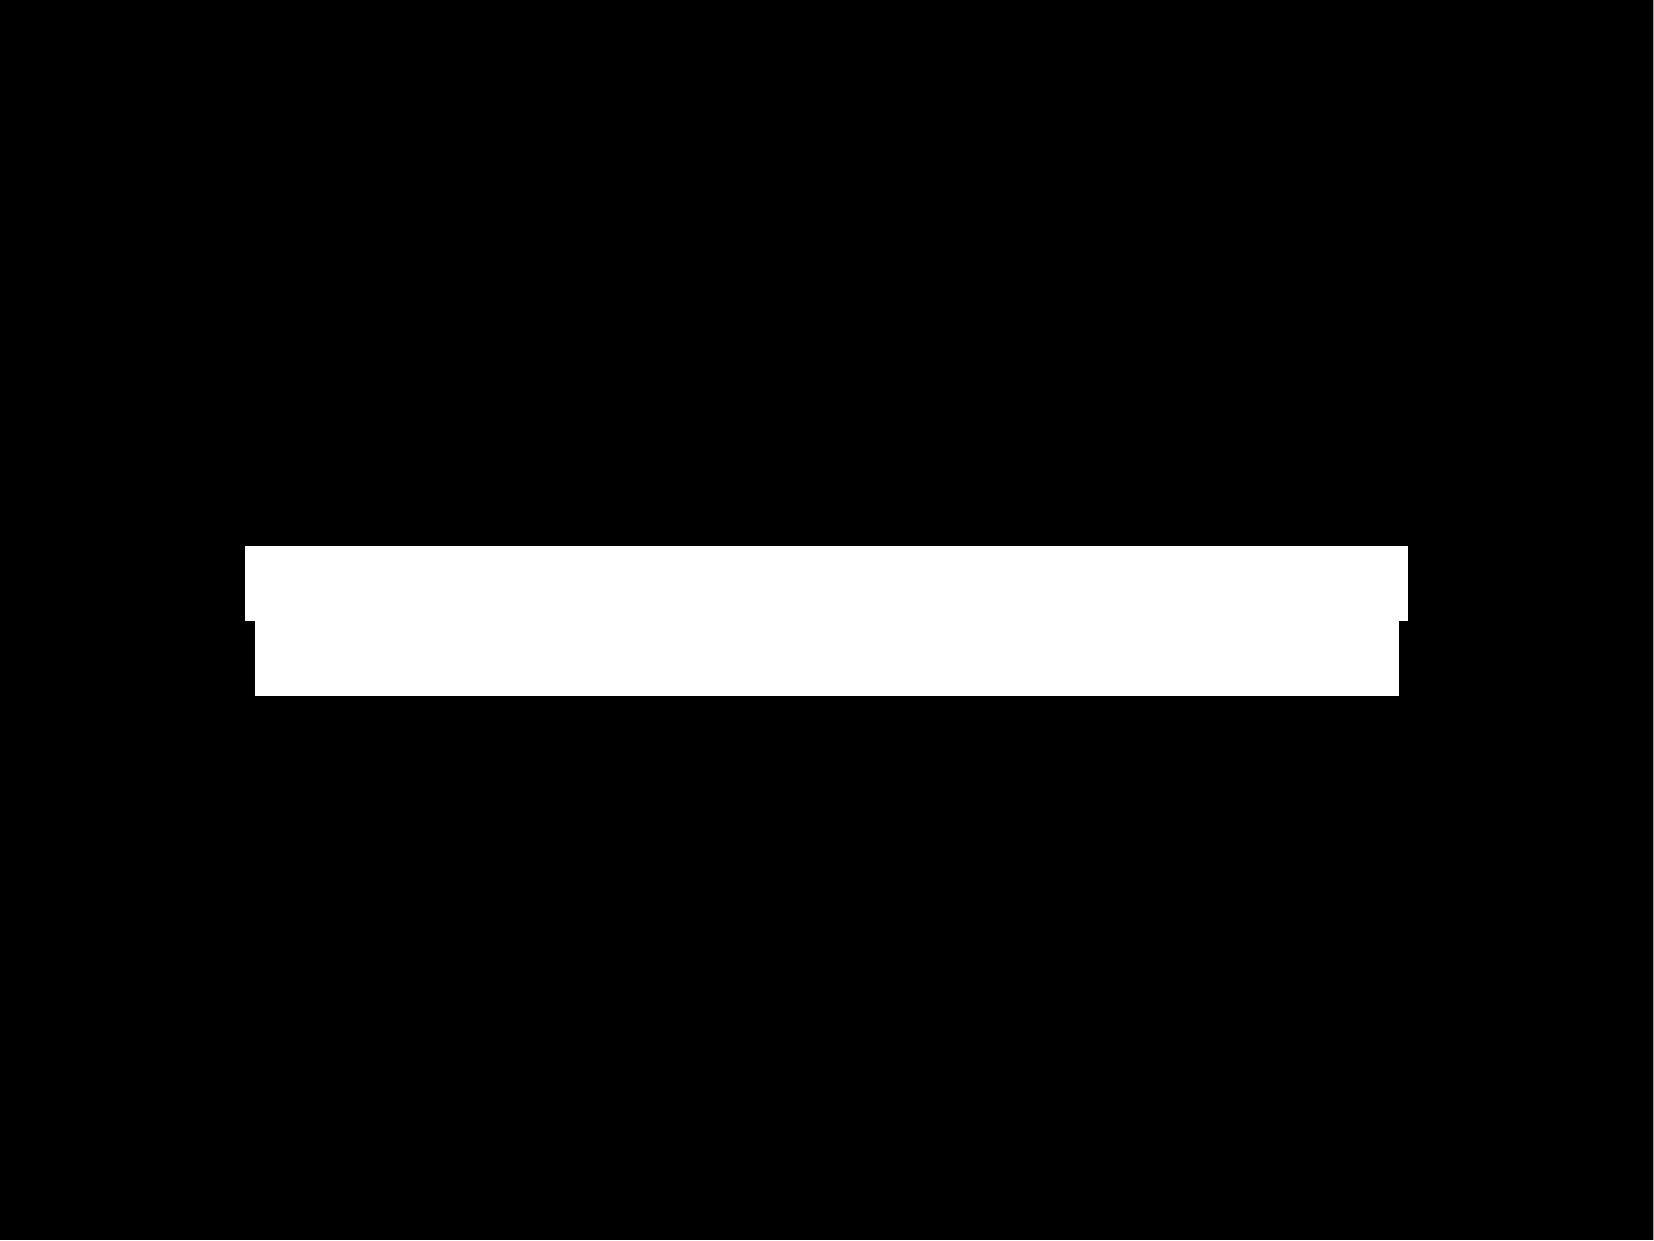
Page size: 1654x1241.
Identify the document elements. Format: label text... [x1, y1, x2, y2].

subtitle Te adoro, Te adoro, Te adoro, Te adoro, Te adoro, Te adoro, Te adoro, Te adoro [82, 49, 1571, 1193]
